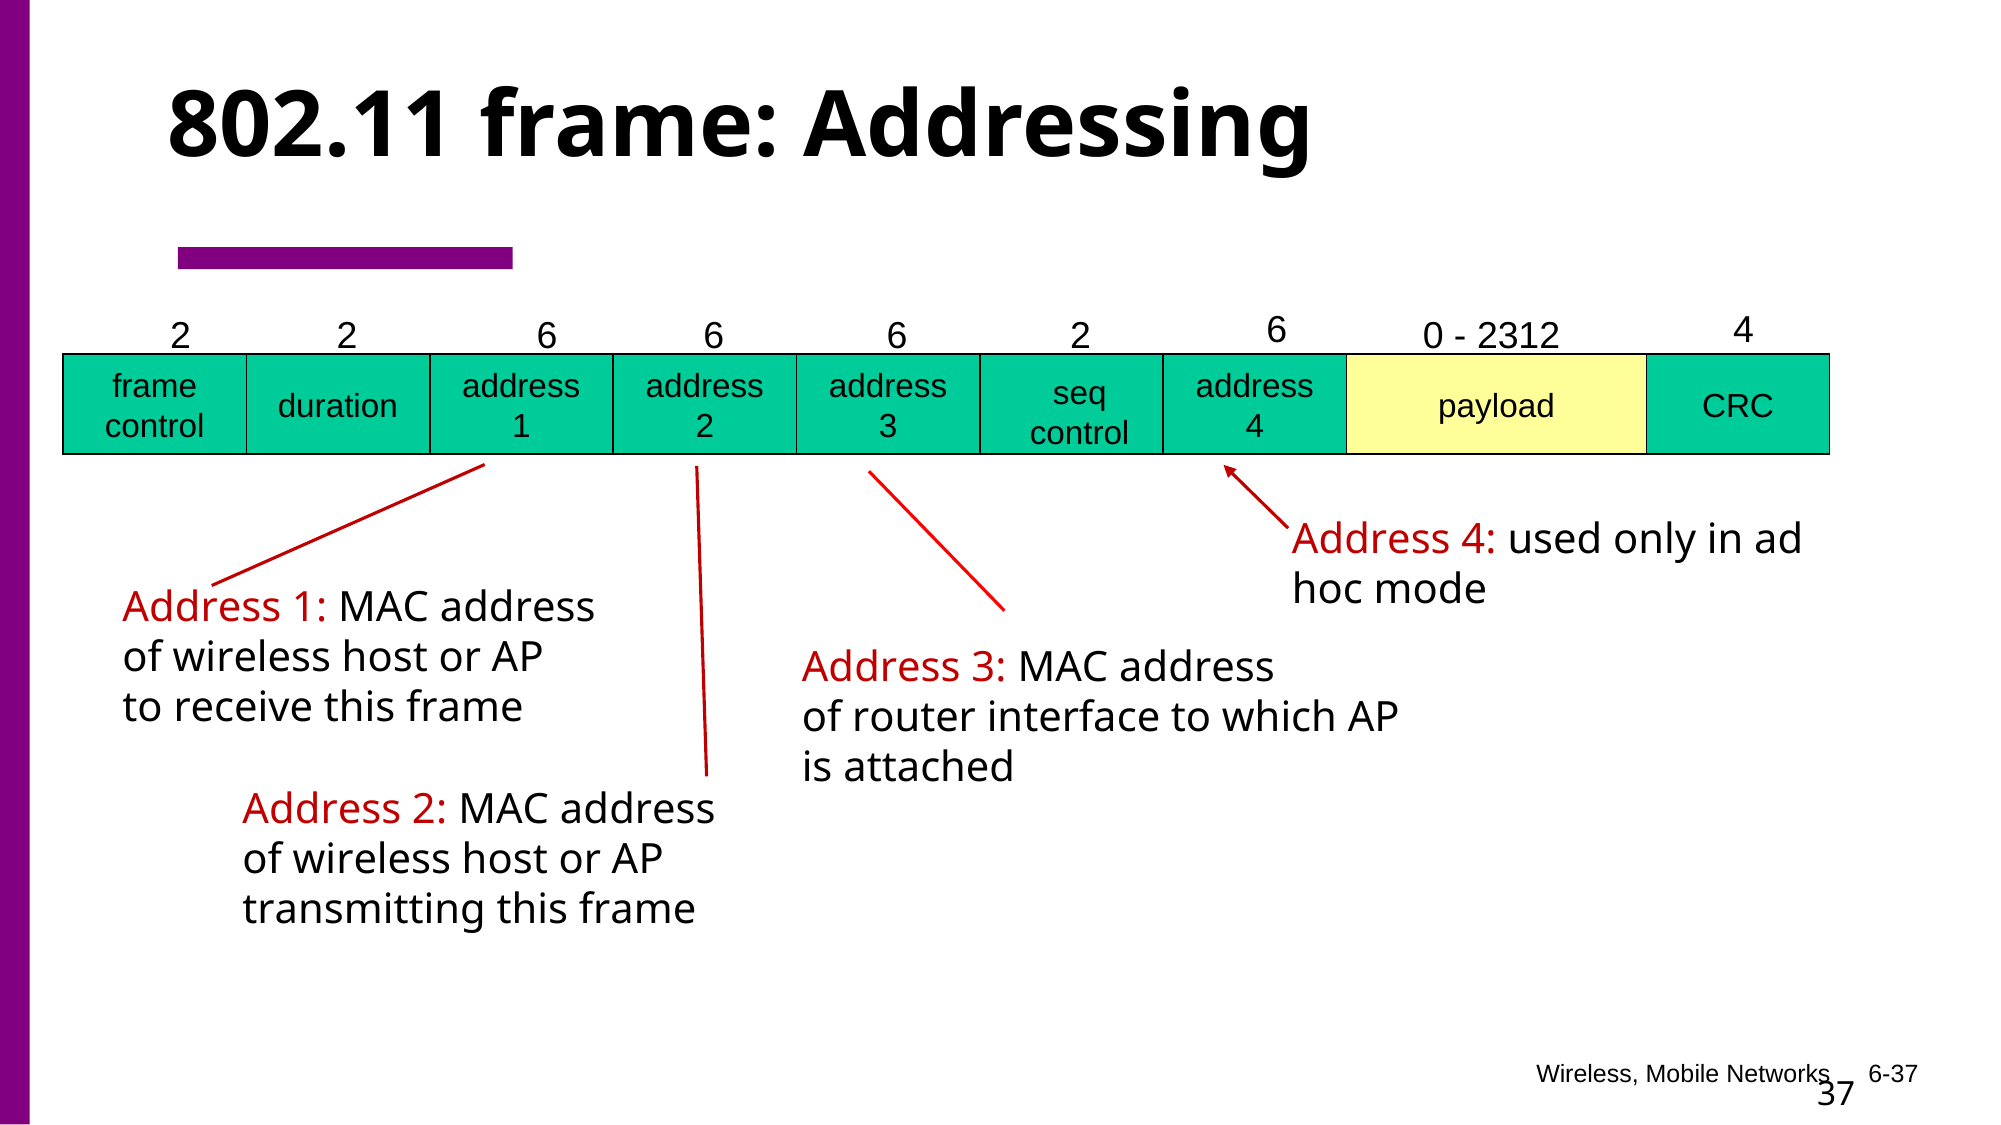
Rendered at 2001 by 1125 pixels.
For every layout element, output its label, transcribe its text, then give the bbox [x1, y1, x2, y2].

title 802.11 frame: Addressing [116, 25, 1518, 214]
text_box 6-<number> [1785, 1050, 1934, 1125]
text_box 2 [1055, 303, 1106, 363]
text_box payload [1346, 353, 1646, 454]
text_box 4 [1718, 297, 1769, 358]
text_box Address 3: MAC address of router interface to which AP is attached [787, 631, 1455, 798]
text_box Wireless, Mobile Networks [1000, 1049, 1846, 1103]
text_box frame control [63, 353, 246, 454]
text_box 6 [1251, 297, 1303, 358]
text_box 0 - 2312 [1408, 303, 1576, 365]
text_box 6 [871, 303, 923, 365]
text_box address 4 [1164, 353, 1346, 454]
text_box Address 2: MAC address of wireless host or AP transmitting this frame [227, 774, 731, 940]
text_box seq control [1014, 363, 1145, 460]
text_box address 1 [429, 353, 613, 454]
text_box 6 [688, 303, 739, 365]
text_box address 2 [613, 353, 796, 454]
text_box CRC [1646, 353, 1830, 454]
text_box address 3 [796, 353, 979, 454]
text_box duration [246, 353, 429, 454]
text_box 2 [321, 303, 373, 365]
text_box 6 [521, 303, 573, 365]
text_box Address 4: used only in ad hoc mode [1277, 503, 1848, 620]
text_box 2 [155, 303, 206, 365]
text_box Address 1: MAC address of wireless host or AP to receive this frame [107, 571, 611, 738]
